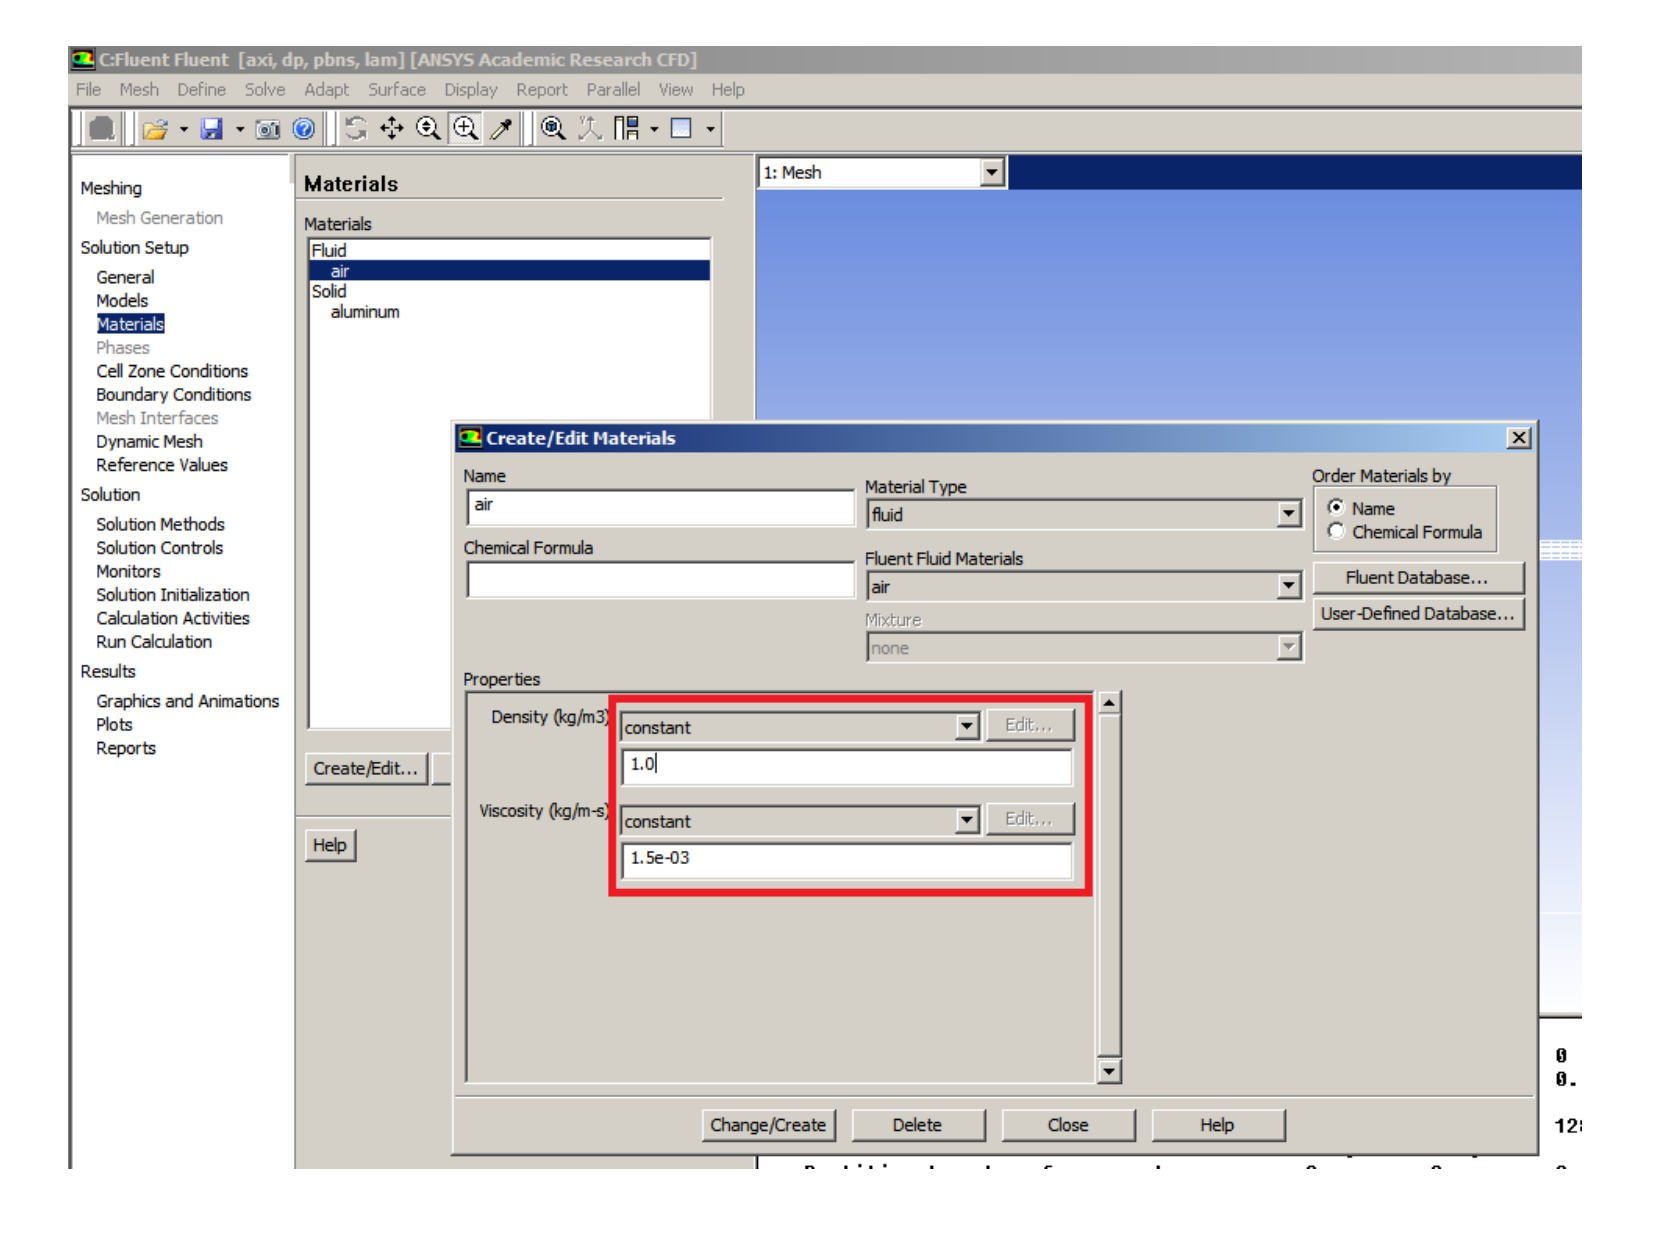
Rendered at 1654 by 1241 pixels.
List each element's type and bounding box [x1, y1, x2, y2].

picture [68, 46, 1582, 1169]
